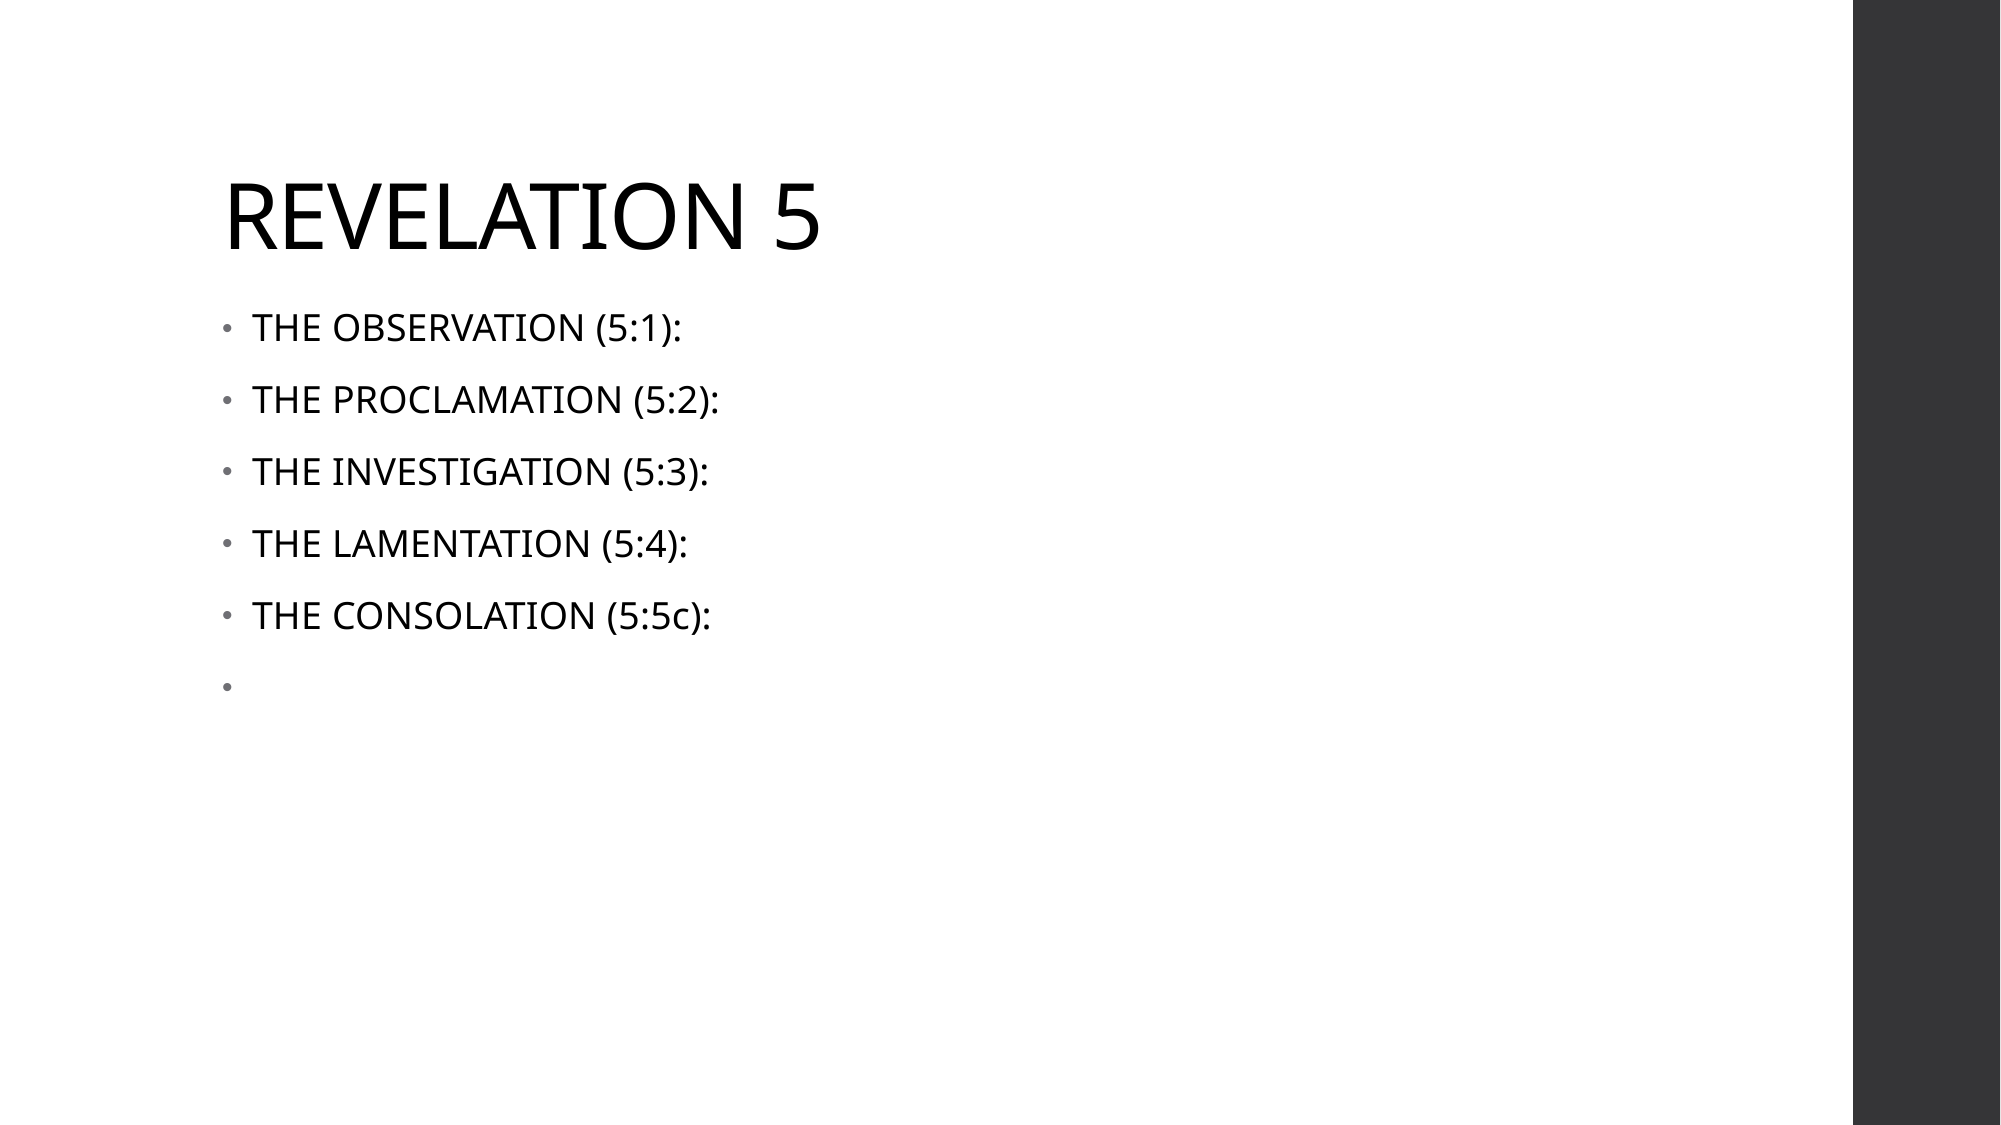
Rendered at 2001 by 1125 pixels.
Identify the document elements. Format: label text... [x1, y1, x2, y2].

title REVELATION 5 [206, 60, 1797, 278]
list THE OBSERVATION (5:1): THE PROCLAMATION (5:2): THE INVESTIGATION (5:3): THE LAMENTATION (5:4): THE CONSOLATION (5:5c): [206, 299, 1617, 1014]
